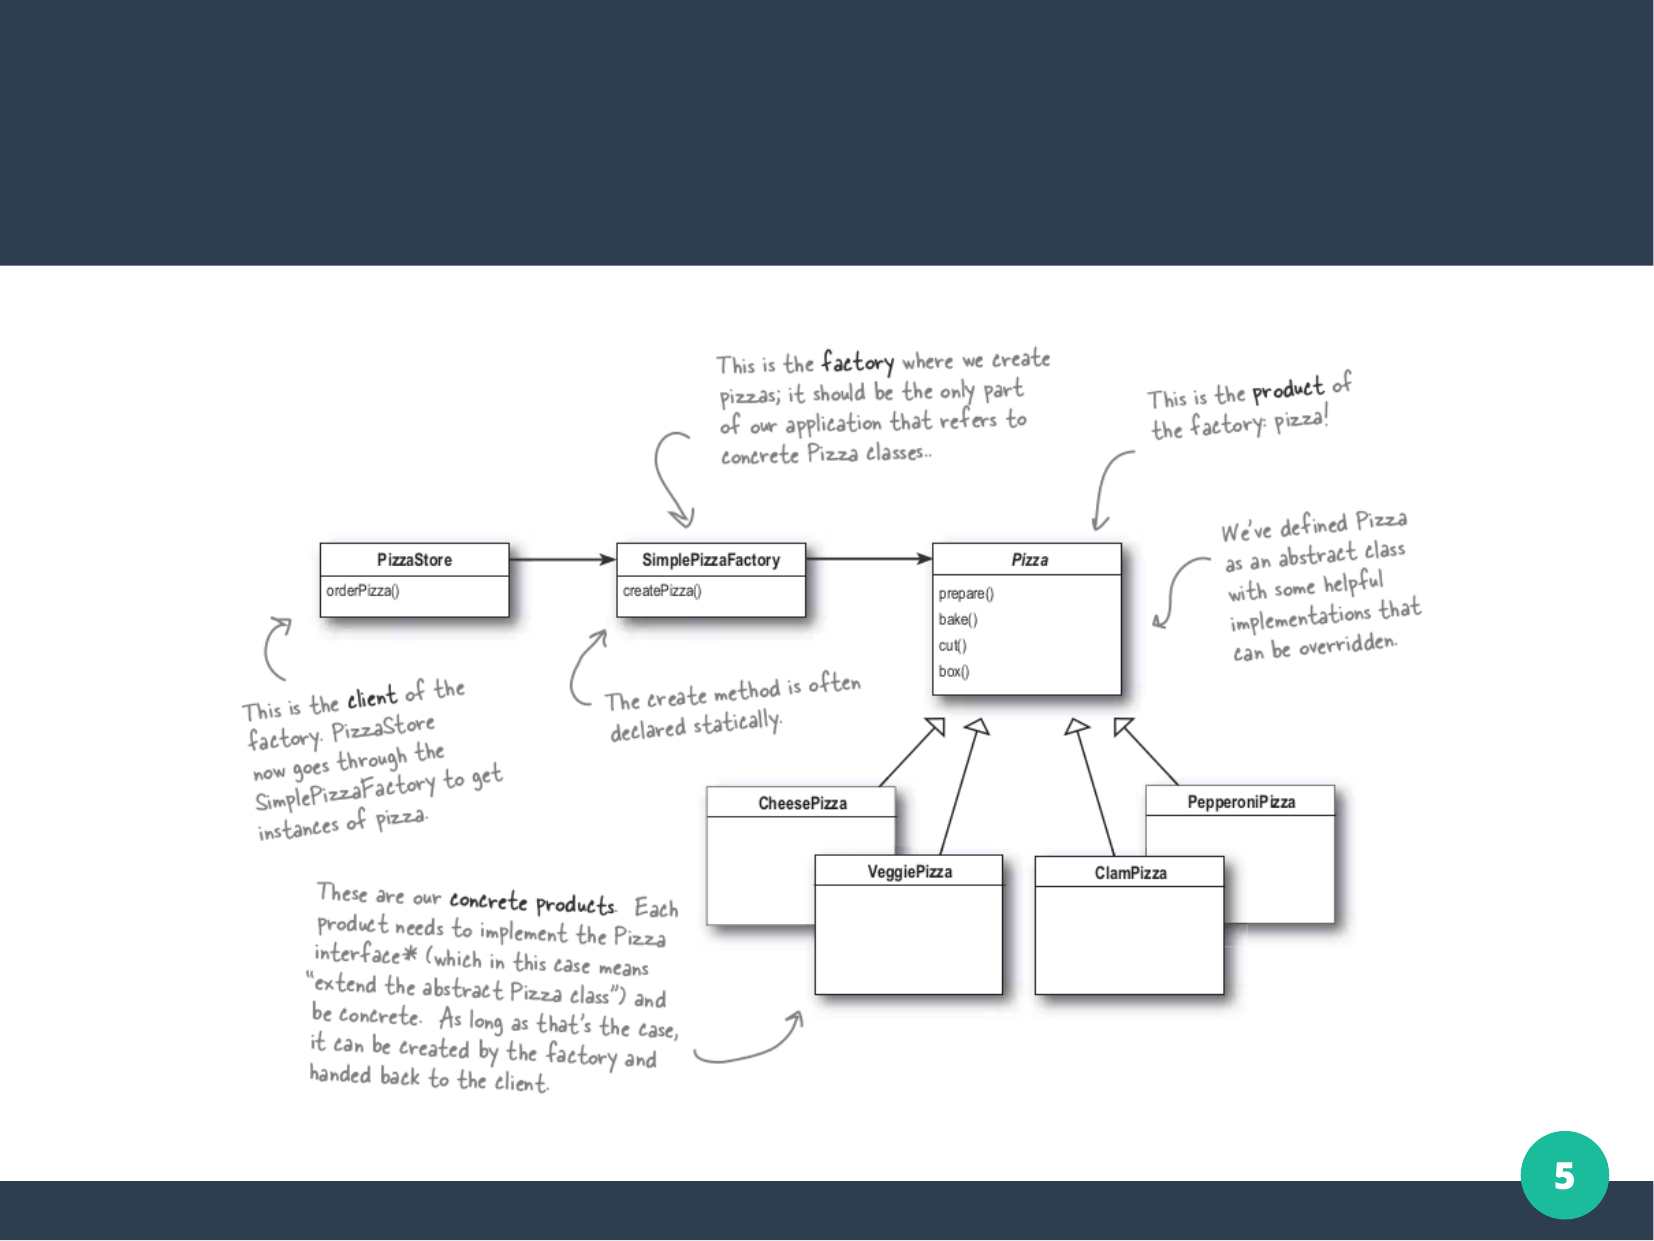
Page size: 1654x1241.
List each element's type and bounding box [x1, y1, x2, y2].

picture [160, 324, 1516, 1139]
